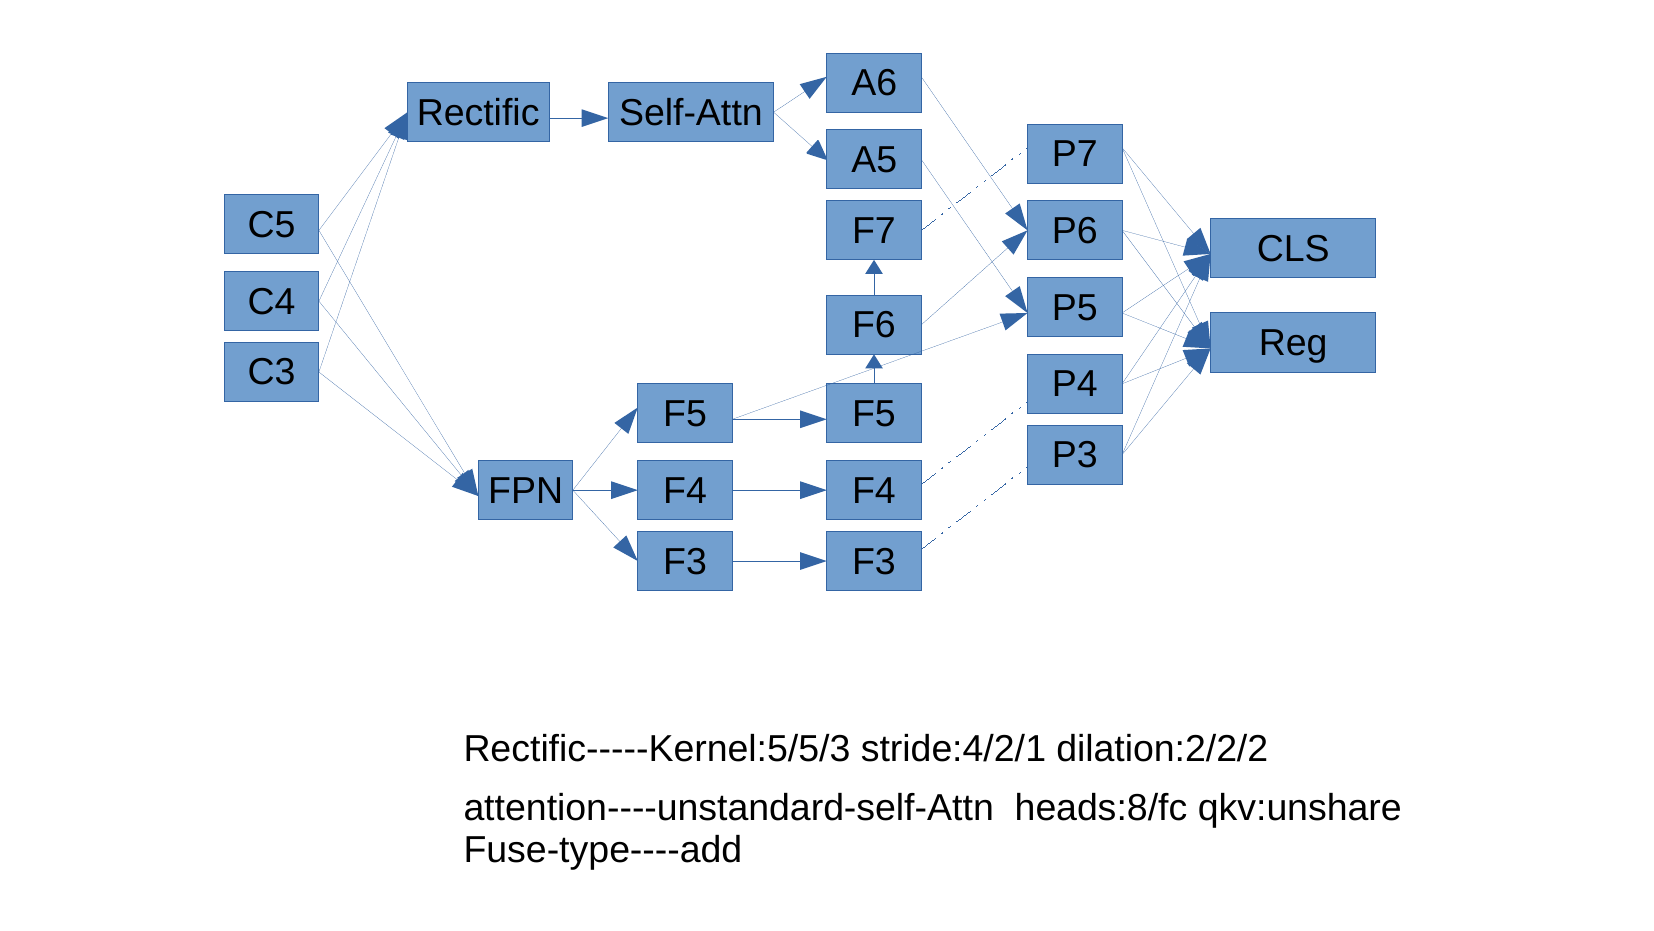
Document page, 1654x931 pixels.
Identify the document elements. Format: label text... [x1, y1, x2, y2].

text_box F4 [826, 460, 922, 520]
text_box A5 [826, 129, 922, 189]
text_box CLS [1210, 218, 1376, 278]
text_box P4 [1027, 354, 1123, 414]
text_box F5 [826, 383, 922, 443]
text_box FPN [478, 460, 573, 520]
text_box C4 [224, 271, 319, 331]
text_box F3 [637, 531, 733, 591]
text_box F6 [826, 295, 922, 355]
text_box C3 [224, 342, 319, 402]
text_box Self-Attn [608, 82, 774, 142]
text_box Rectific [407, 82, 550, 142]
text_box P5 [1027, 277, 1123, 337]
text_box A6 [826, 53, 922, 113]
text_box Rectific-----Kernel:5/5/3 stride:4/2/1 dilation:2/2/2 [448, 720, 1284, 778]
text_box attention----unstandard-self-Attn heads:8/fc qkv:unshare Fuse-type----add [448, 779, 1417, 879]
text_box P7 [1027, 124, 1123, 184]
text_box P3 [1027, 425, 1123, 485]
text_box F7 [826, 200, 922, 260]
text_box F5 [637, 383, 733, 443]
text_box F4 [637, 460, 733, 520]
text_box P6 [1027, 200, 1123, 260]
text_box F3 [826, 531, 922, 591]
text_box C5 [224, 194, 319, 254]
text_box Reg [1210, 312, 1376, 373]
